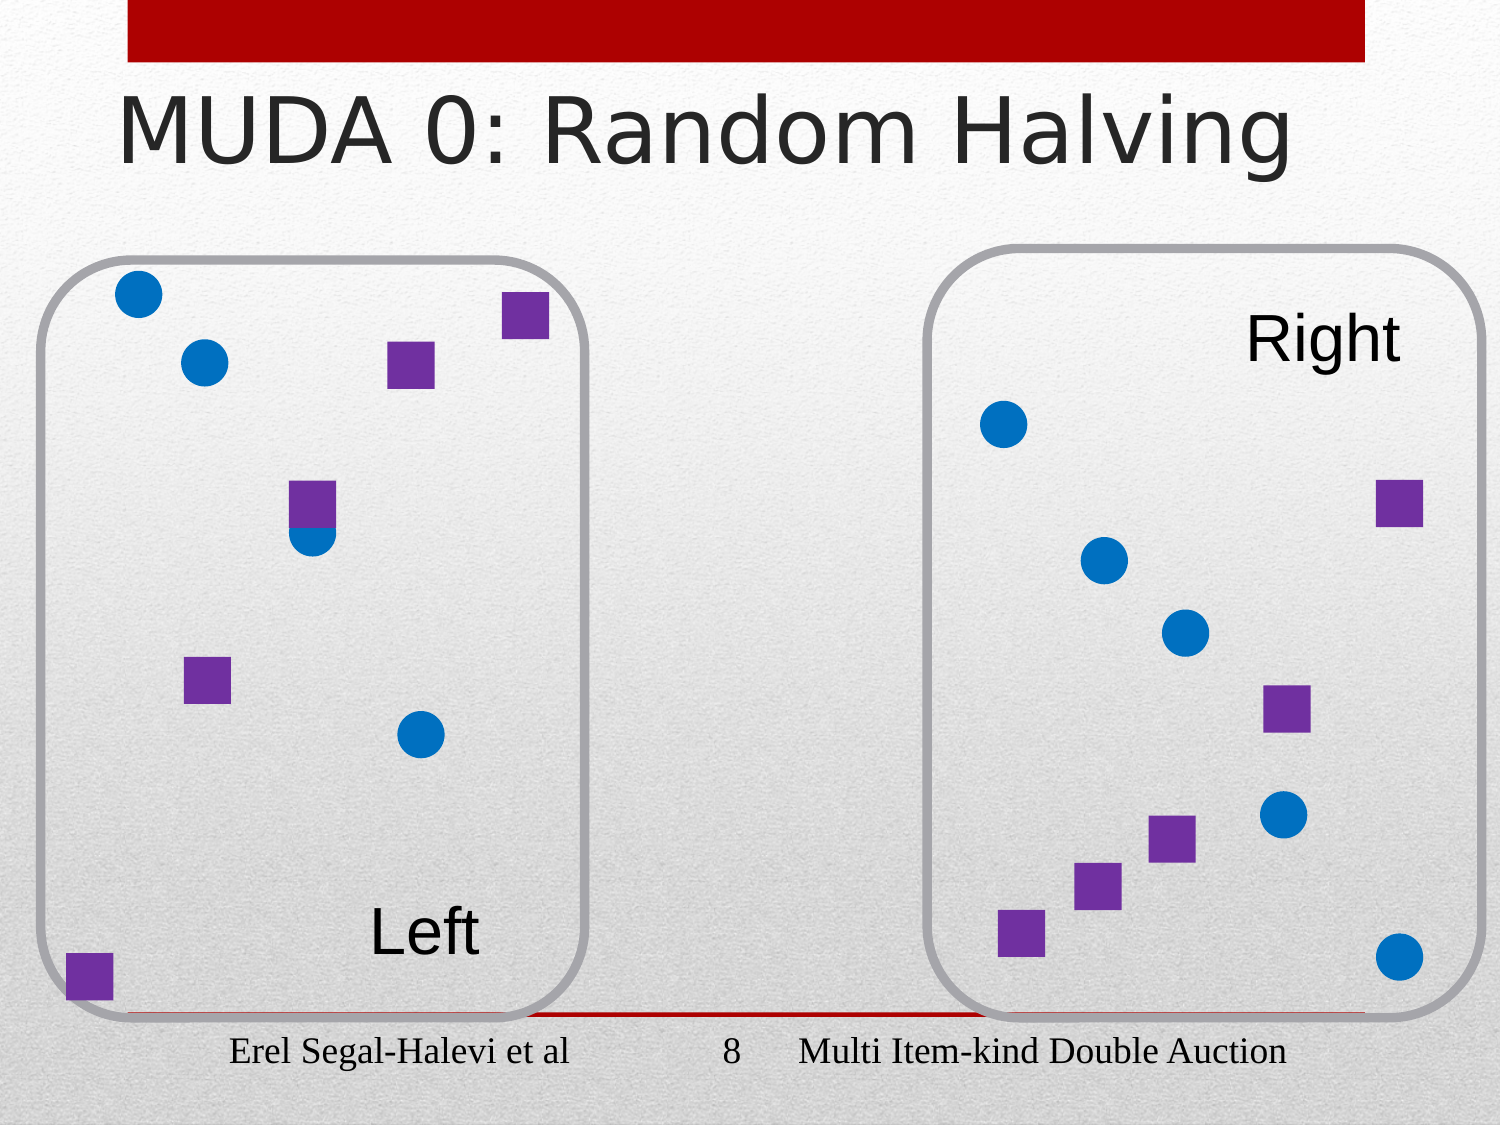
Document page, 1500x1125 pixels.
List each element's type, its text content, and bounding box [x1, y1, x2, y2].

picture [0, 0, 1500, 1125]
text_box [1074, 862, 1122, 911]
text_box [1260, 791, 1308, 839]
text_box [181, 339, 229, 387]
text_box [997, 909, 1046, 957]
text_box [288, 480, 337, 557]
text_box [980, 400, 1028, 449]
text_box [1080, 537, 1128, 585]
text_box Left [324, 880, 526, 976]
text_box [115, 270, 163, 319]
text_box [501, 292, 550, 340]
text_box [66, 953, 114, 1001]
text_box [183, 656, 231, 704]
text_box [1148, 815, 1196, 863]
text_box Right [1222, 287, 1424, 383]
text_box [1263, 685, 1311, 733]
text_box [1161, 609, 1210, 657]
text_box [1375, 933, 1424, 981]
text_box [1375, 479, 1424, 528]
text_box [397, 711, 445, 759]
text_box [387, 341, 435, 389]
title MUDA 0: Random Halving [100, 0, 1500, 190]
